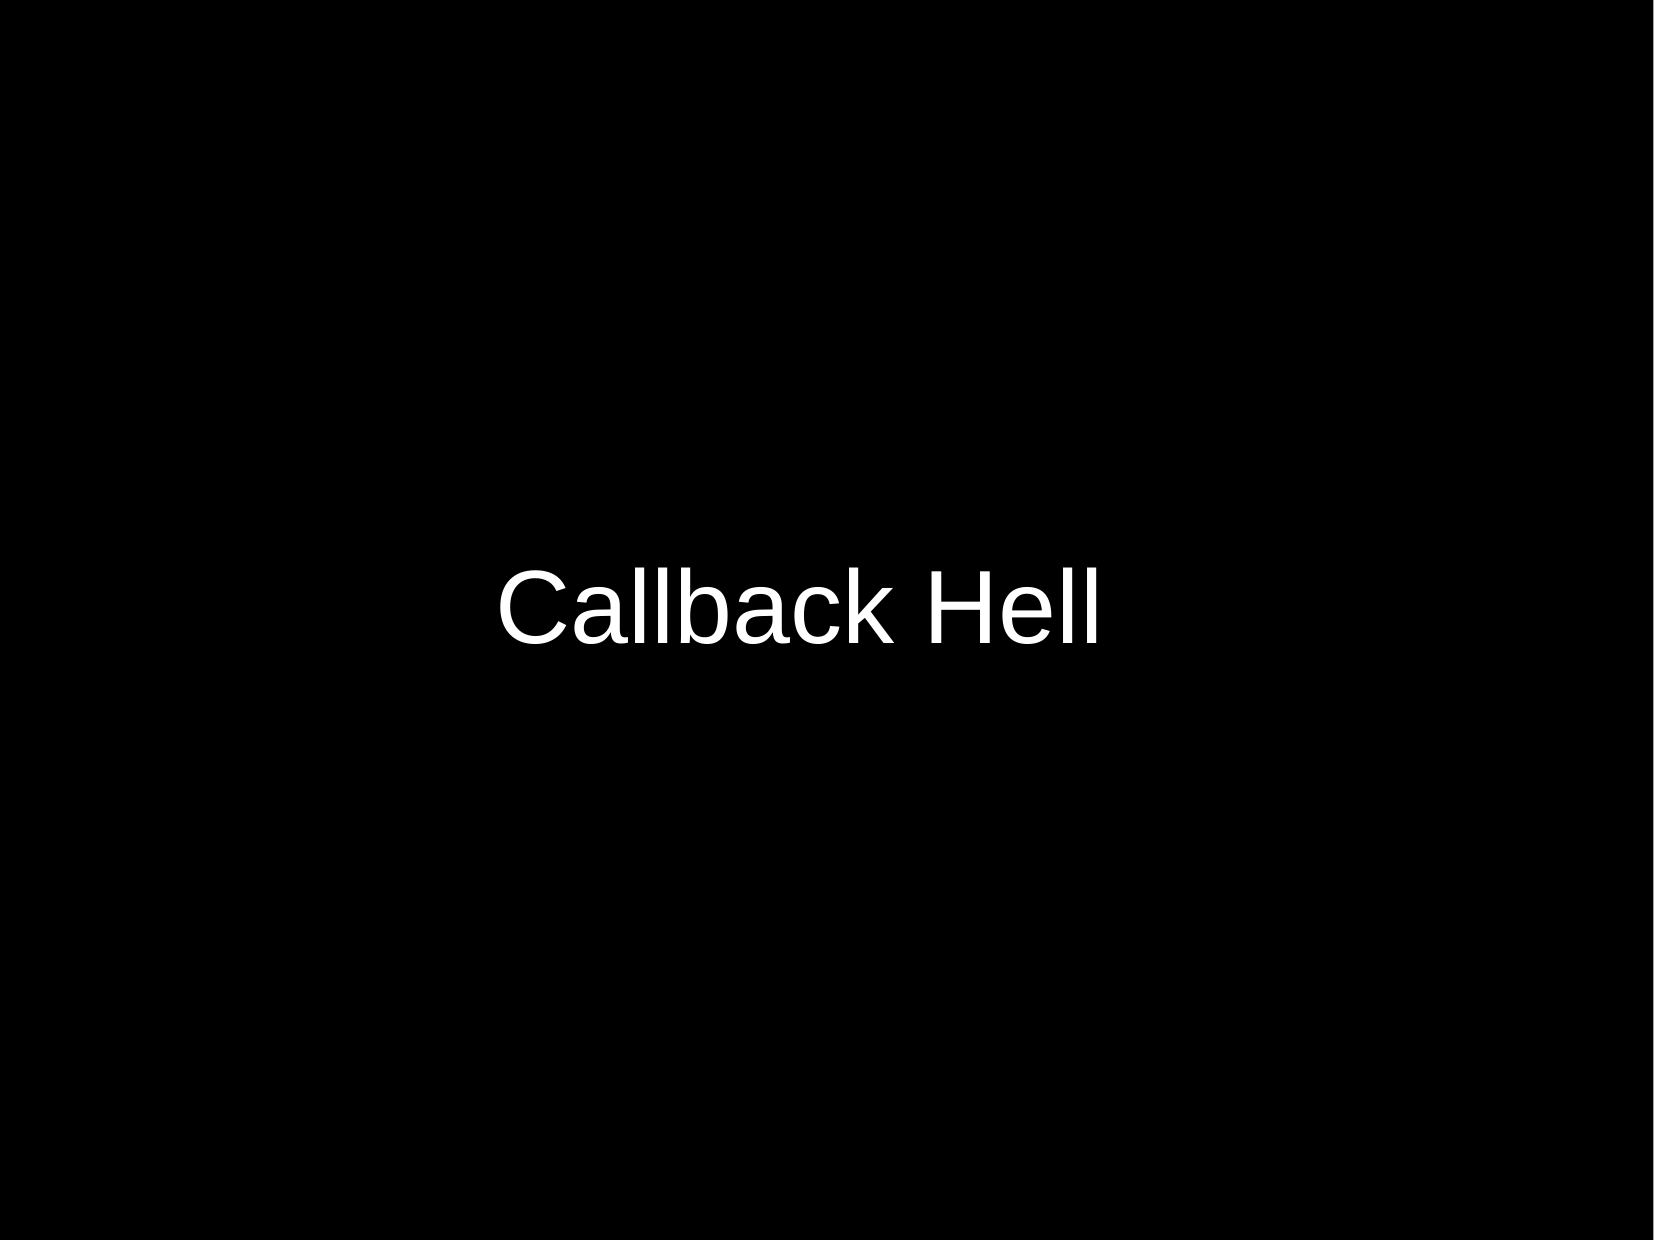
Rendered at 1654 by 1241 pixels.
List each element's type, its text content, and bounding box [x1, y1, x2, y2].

text_box Callback Hell [2, 541, 1597, 673]
